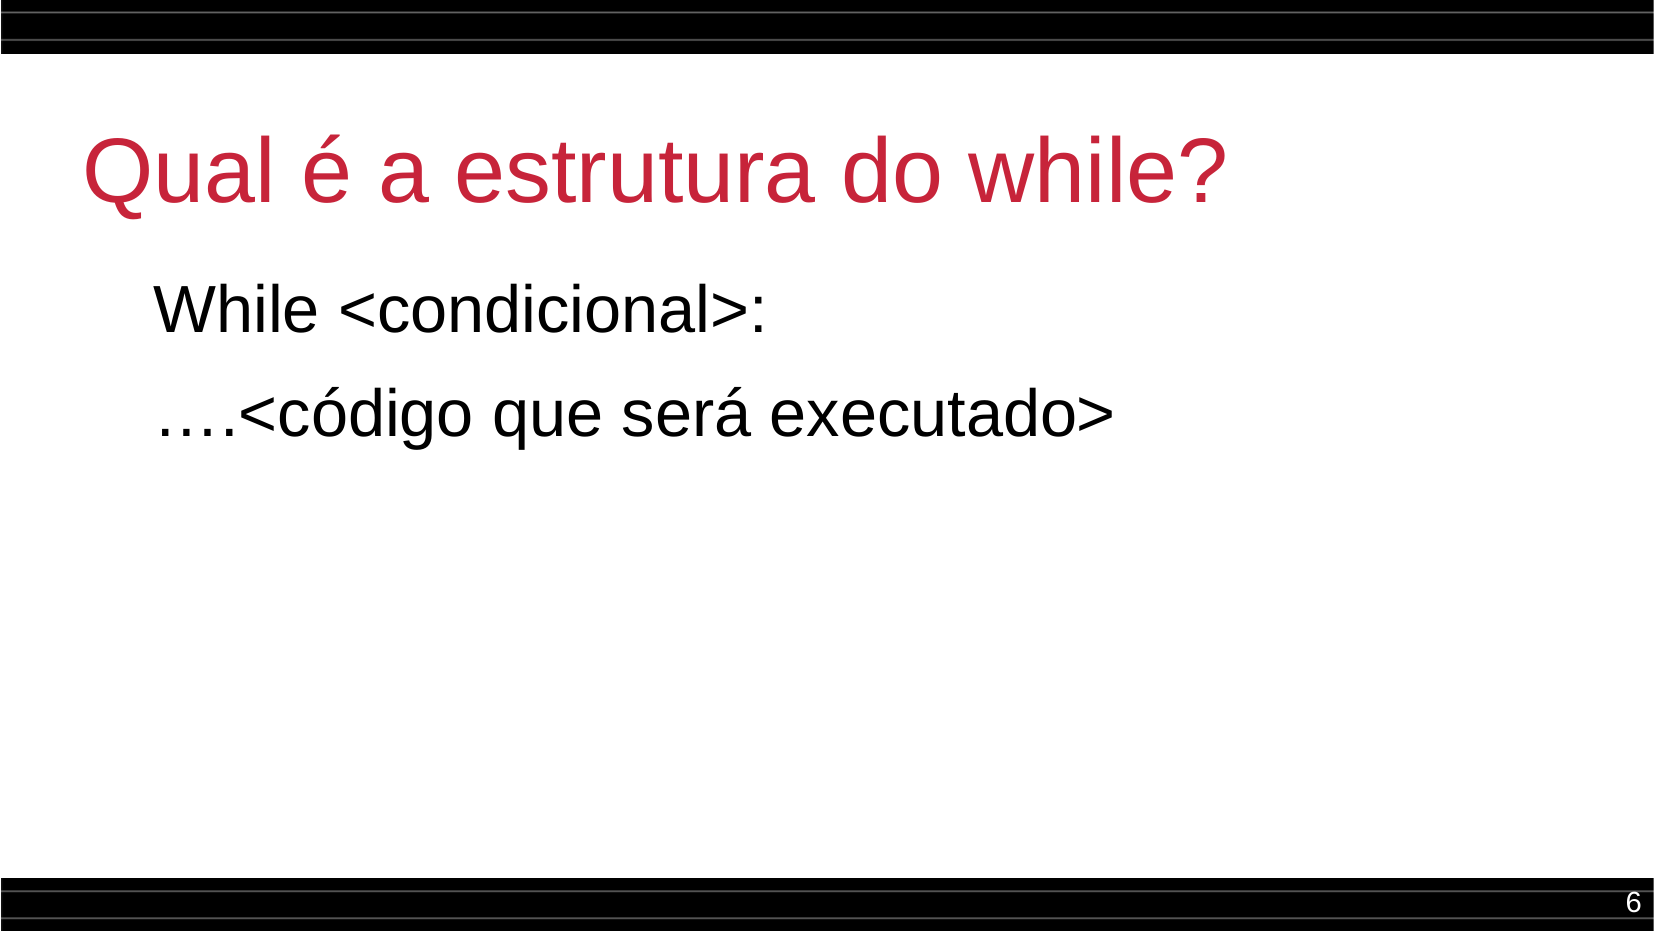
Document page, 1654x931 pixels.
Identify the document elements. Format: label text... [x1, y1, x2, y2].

picture [1, 878, 1654, 931]
picture [1, 0, 1654, 54]
title Qual é a estrutura do while? [82, 92, 1571, 249]
list While <condicional>: ….<código que será executado> [82, 271, 1571, 758]
